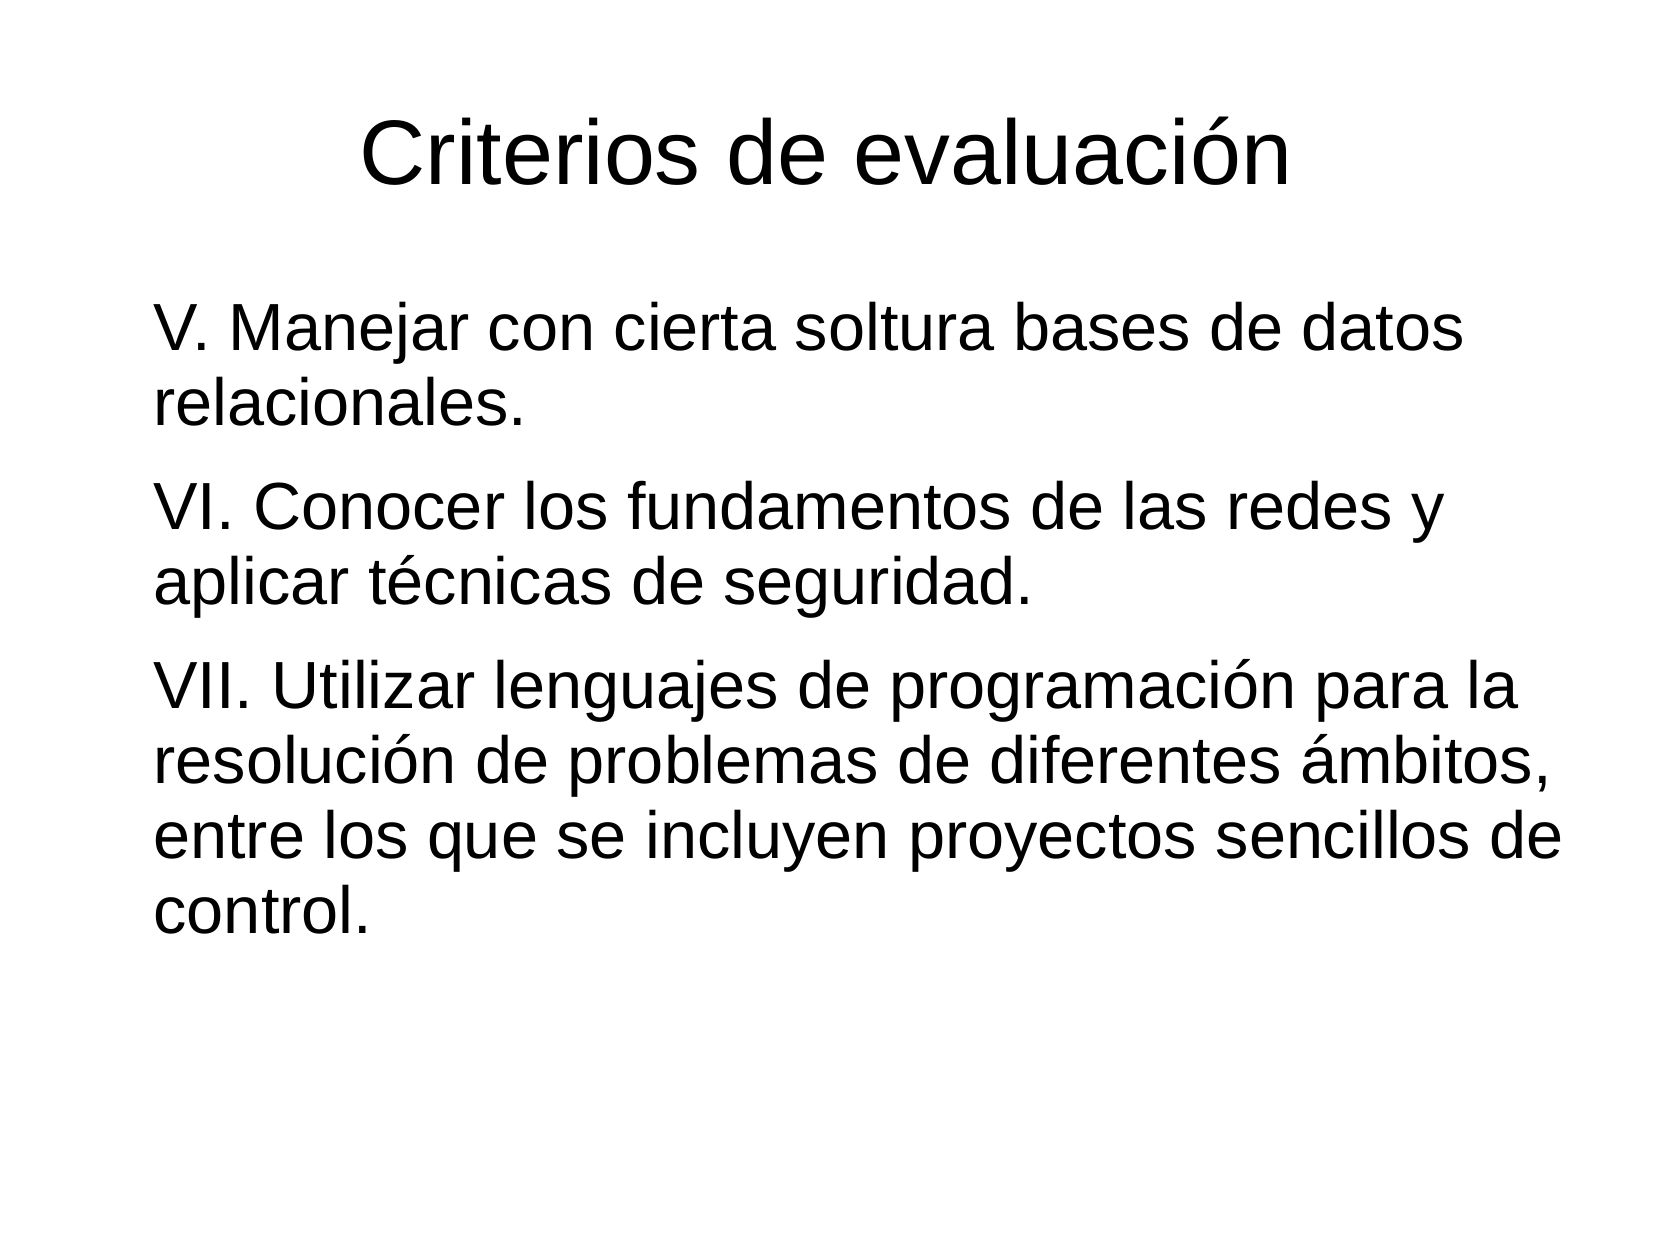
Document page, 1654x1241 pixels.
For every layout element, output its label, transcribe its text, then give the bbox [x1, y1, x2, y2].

title Criterios de evaluación [82, 56, 1571, 250]
list V. Manejar con cierta soltura bases de datos relacionales. VI. Conocer los fundamentos de las redes y aplicar técnicas de seguridad. VII. Utilizar lenguajes de programación para la resolución de problemas de diferentes ámbitos, entre los que se incluyen proyectos sencillos de control. [82, 290, 1571, 1109]
